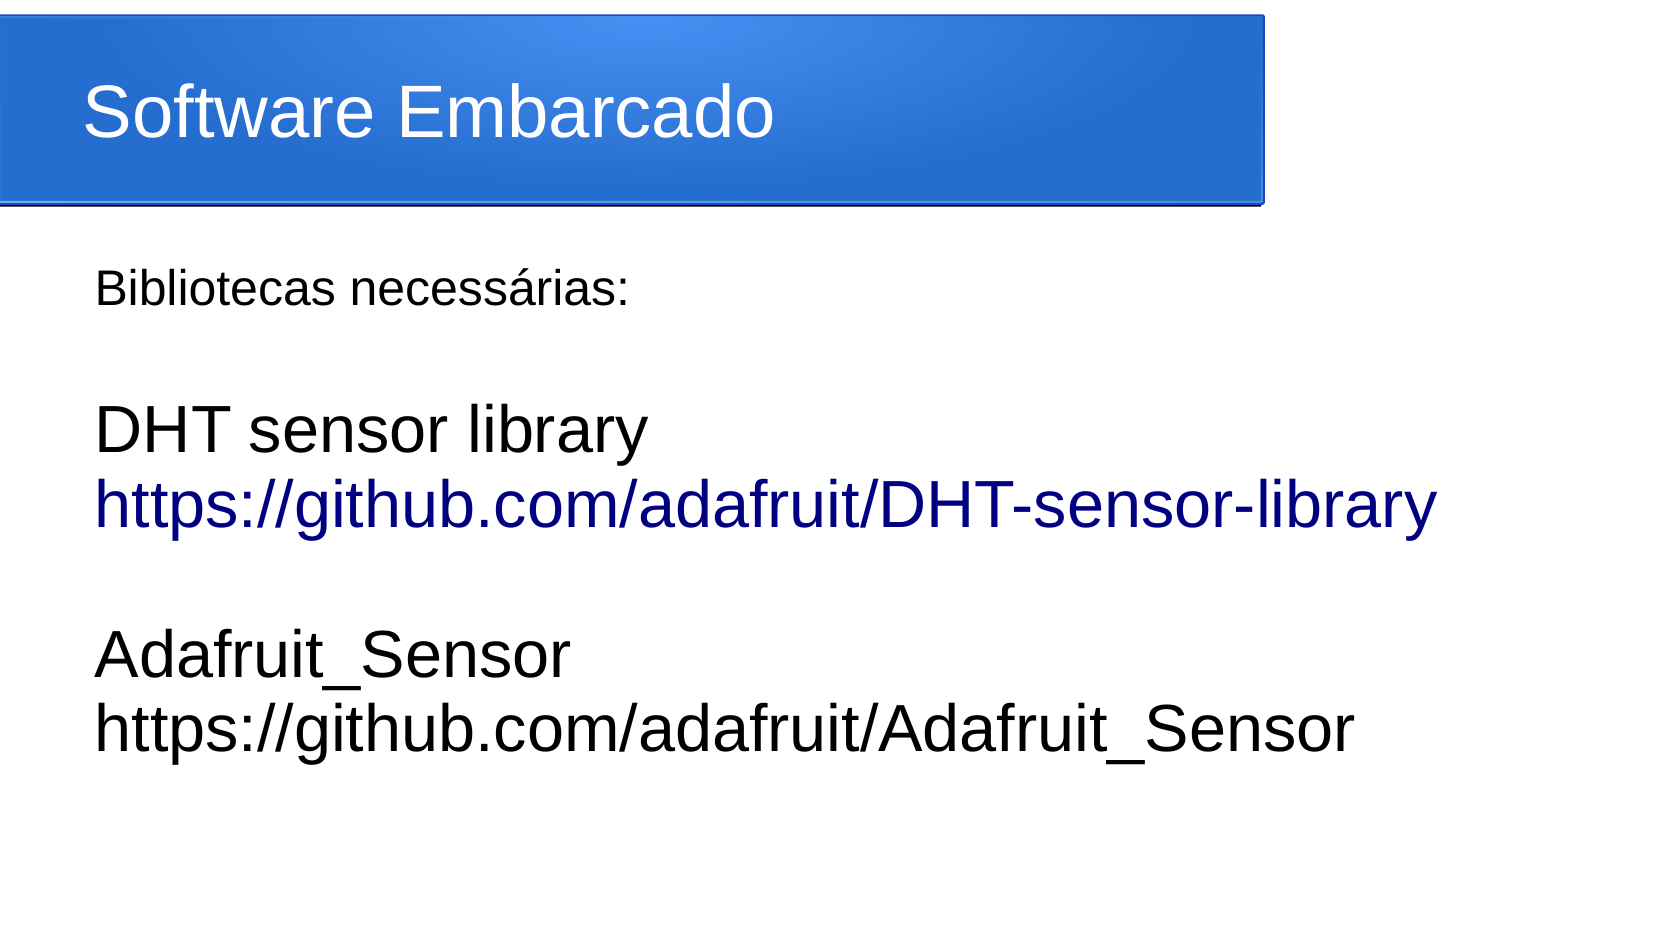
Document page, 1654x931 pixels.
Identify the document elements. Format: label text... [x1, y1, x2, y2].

subtitle Bibliotecas necessárias: DHT sensor library https://github.com/adafruit/DHT-sensor-library Adafruit_Sensor https://github.com/adafruit/Adafruit_Sensor [94, 259, 1548, 931]
title Software Embarcado [82, 35, 1235, 189]
